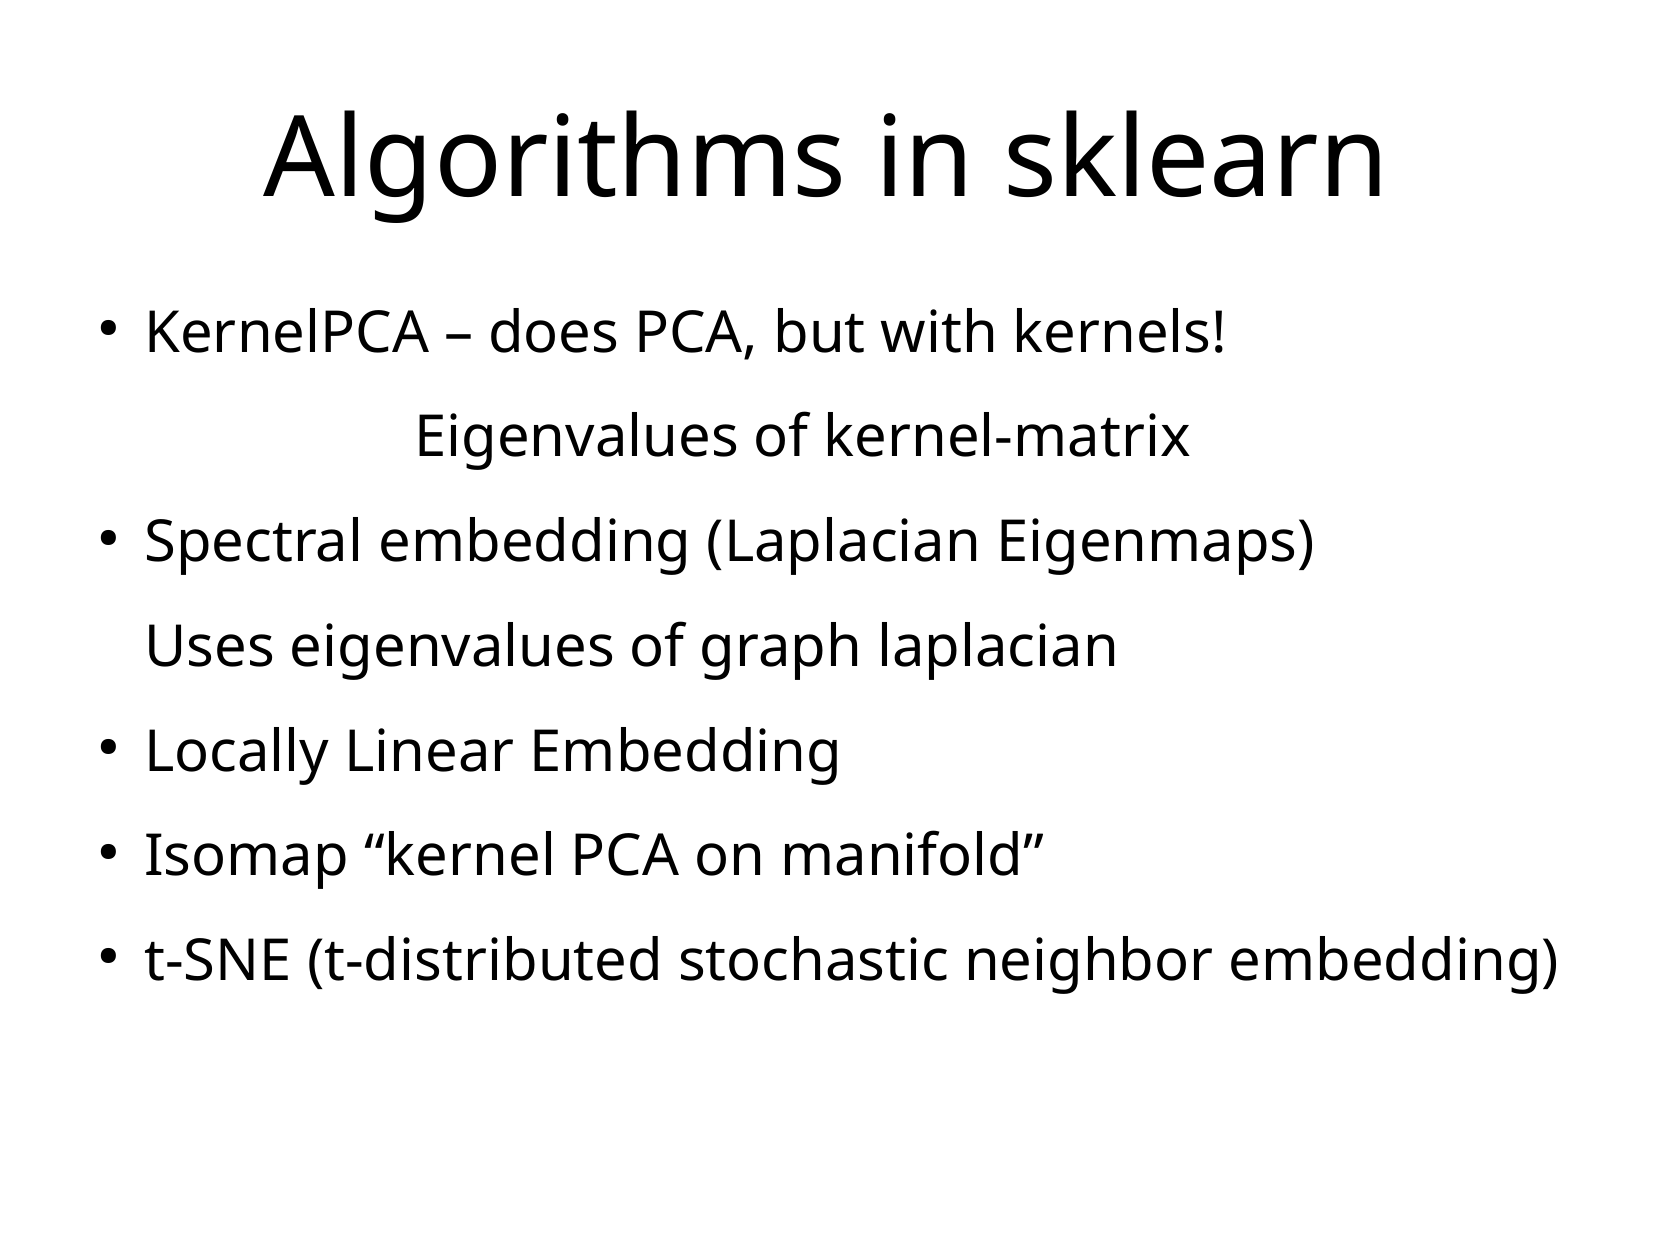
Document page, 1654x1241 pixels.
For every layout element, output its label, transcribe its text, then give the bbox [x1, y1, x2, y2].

title Algorithms in sklearn [82, 49, 1571, 257]
list KernelPCA – does PCA, but with kernels! Eigenvalues of kernel-matrix Spectral embedding (Laplacian Eigenmaps) Uses eigenvalues of graph laplacian Locally Linear Embedding Isomap “kernel PCA on manifold” t-SNE (t-distributed stochastic neighbor embedding) [82, 290, 1571, 1010]
